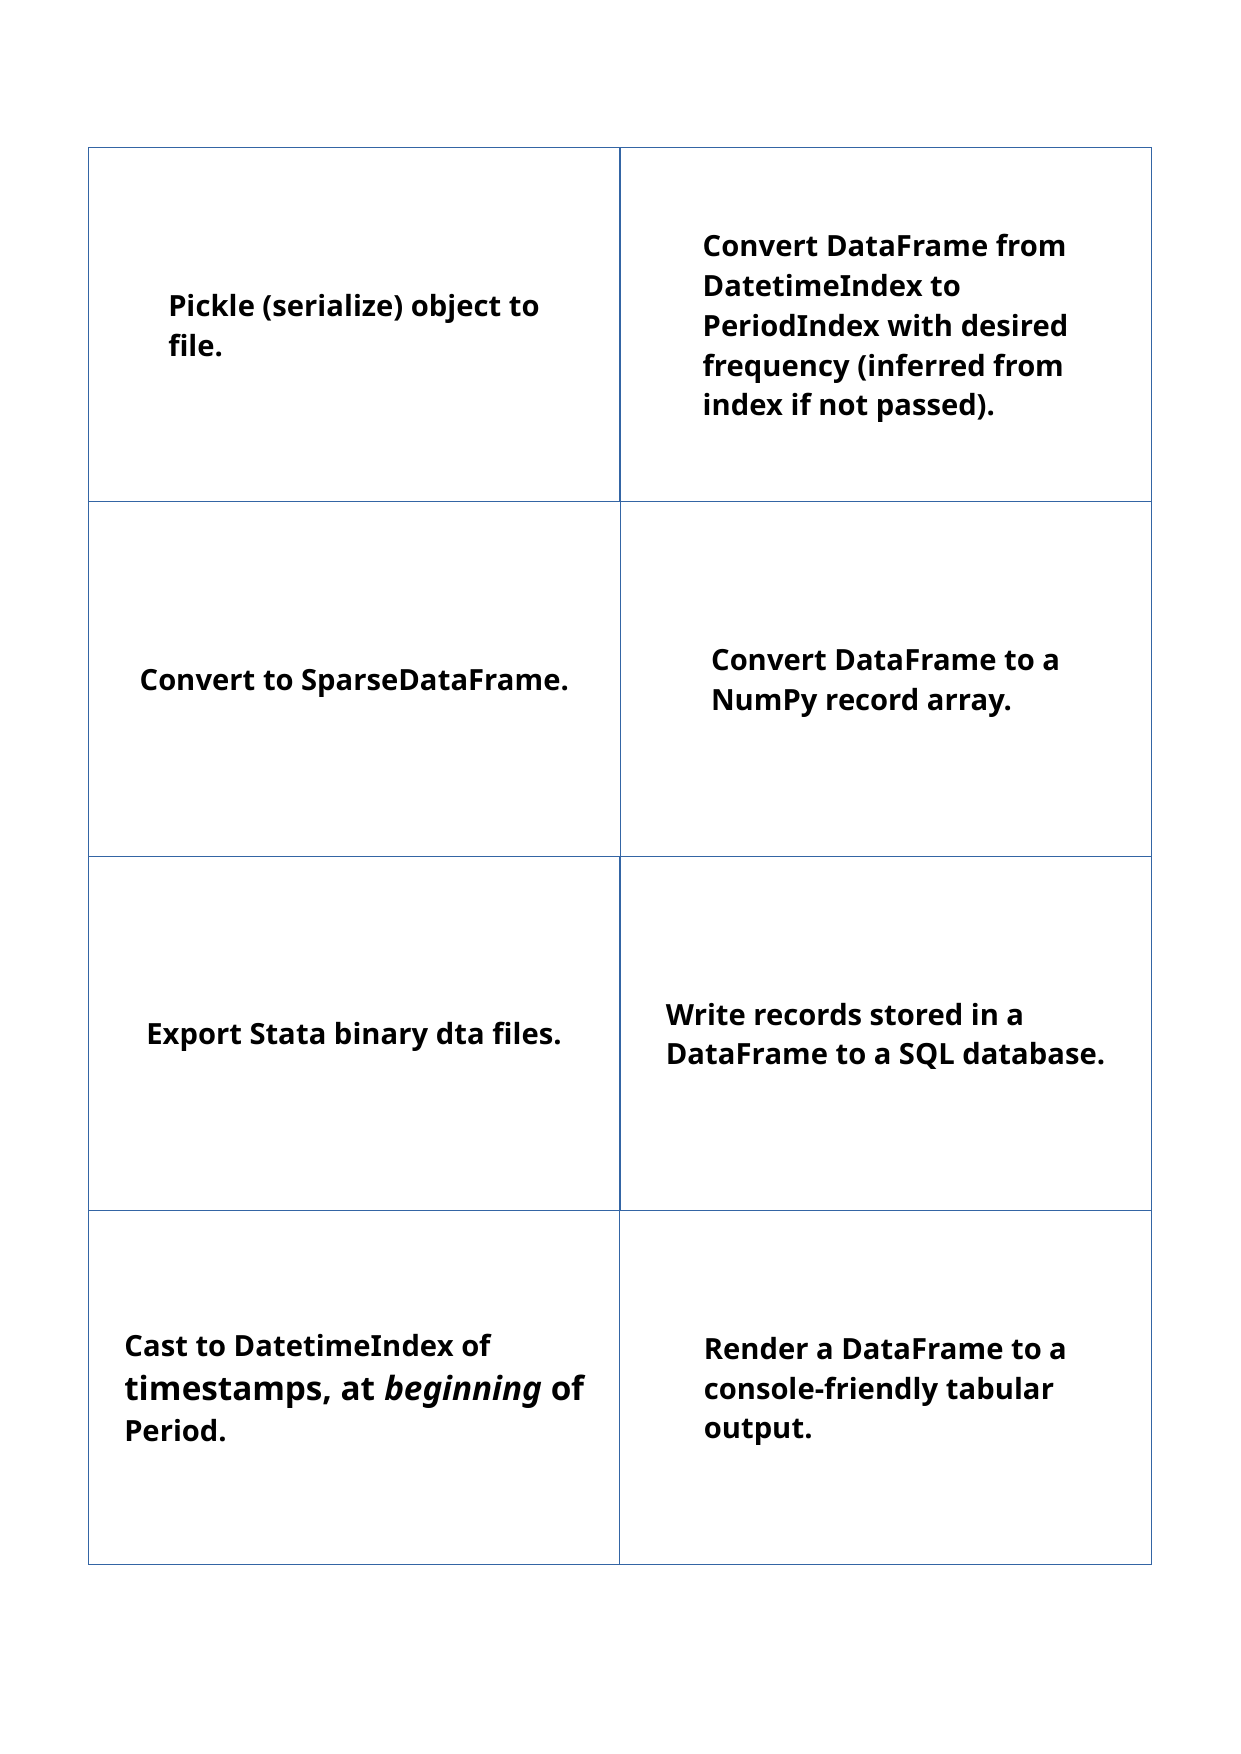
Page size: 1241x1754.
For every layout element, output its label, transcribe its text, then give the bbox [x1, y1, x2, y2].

text_box Cast to DatetimeIndex of timestamps, at beginning of Period. [88, 1210, 619, 1565]
text_box Pickle (serialize) object to file. [88, 147, 620, 501]
text_box Export Stata binary dta files. [88, 856, 620, 1210]
text_box Convert to SparseDataFrame. [88, 501, 620, 856]
text_box Convert DataFrame from DatetimeIndex to PeriodIndex with desired frequency (inferred from index if not passed). [620, 147, 1152, 501]
text_box Render a DataFrame to a console-friendly tabular output. [619, 1210, 1152, 1565]
text_box Write records stored in a DataFrame to a SQL database. [620, 856, 1152, 1210]
text_box Convert DataFrame to a NumPy record array. [620, 501, 1152, 856]
